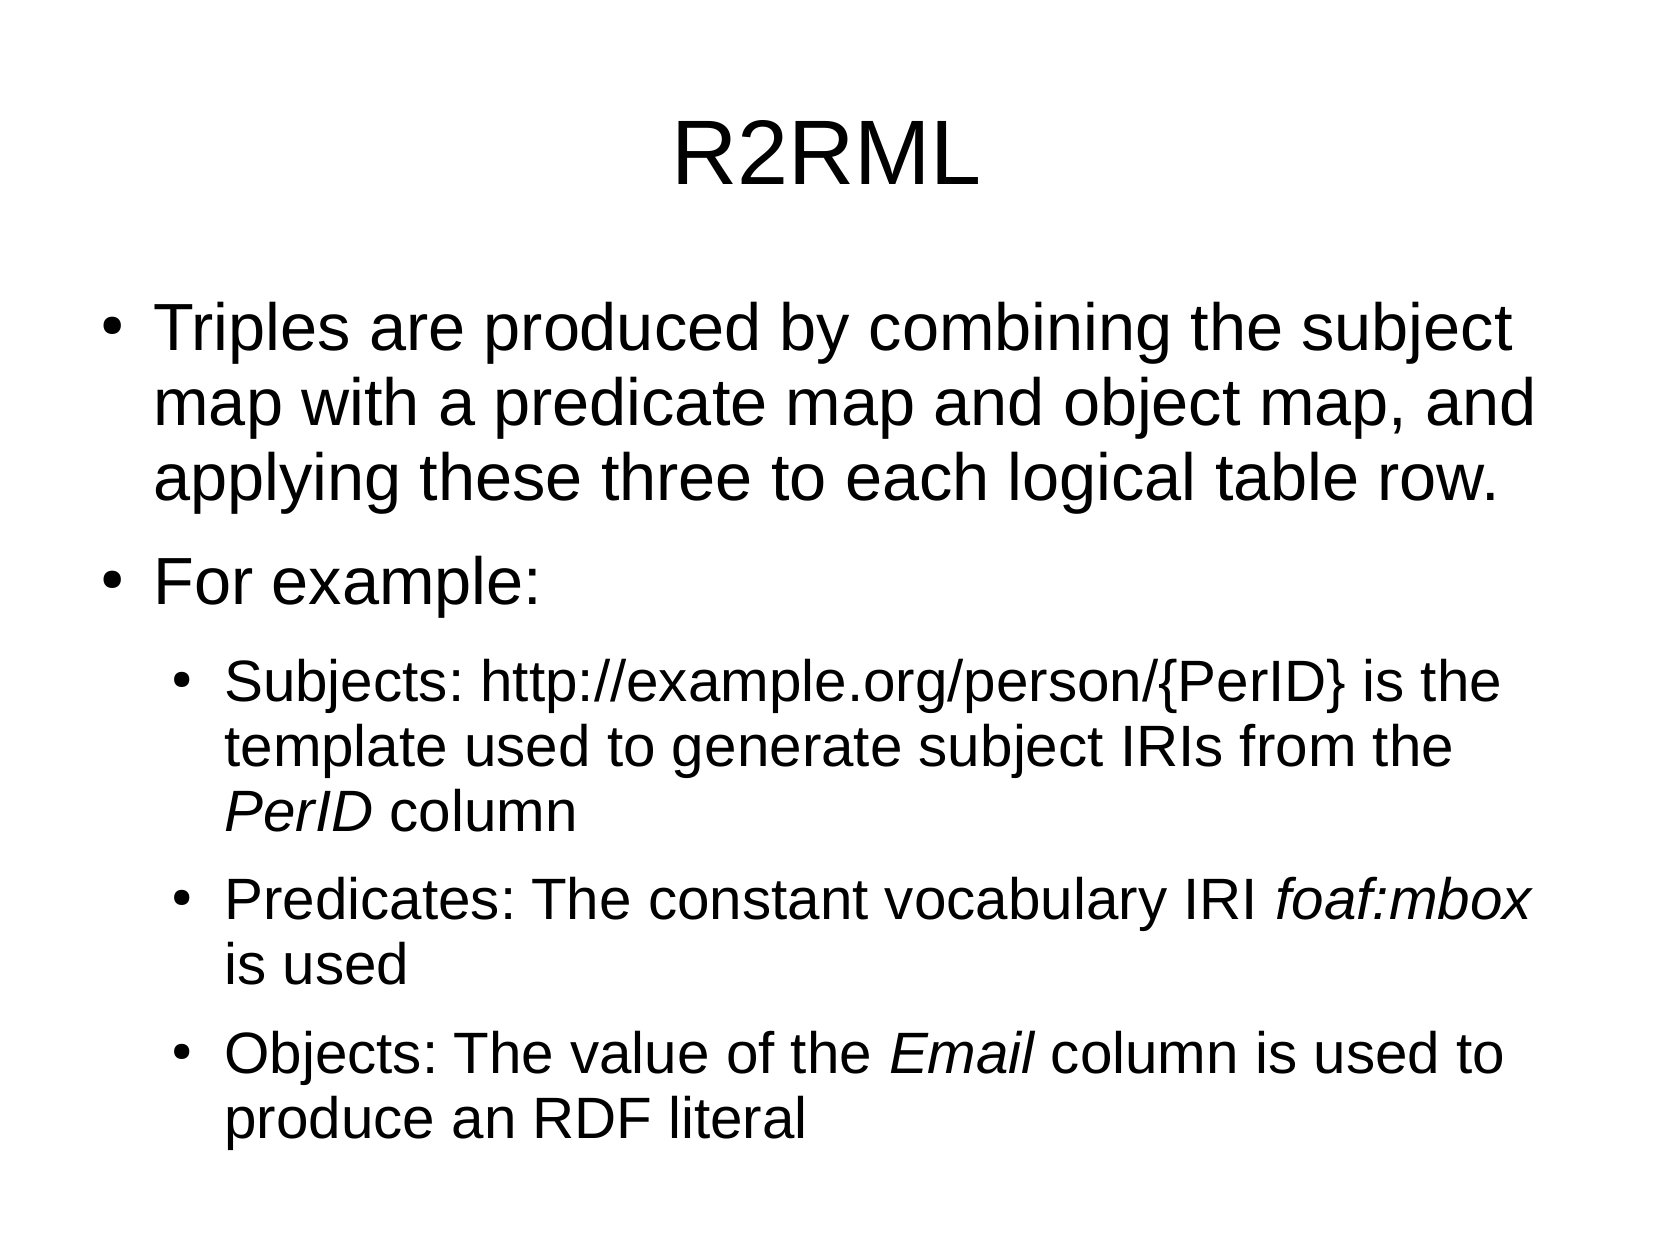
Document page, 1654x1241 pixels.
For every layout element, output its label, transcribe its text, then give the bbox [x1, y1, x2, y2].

title R2RML [82, 49, 1571, 257]
list Triples are produced by combining the subject map with a predicate map and object map, and applying these three to each logical table row. For example: Subjects: http://example.org/person/{PerID} is the template used to generate subject IRIs from the PerID column Predicates: The constant vocabulary IRI foaf:mbox is used Objects: The value of the Email column is used to produce an RDF literal [82, 290, 1571, 1150]
